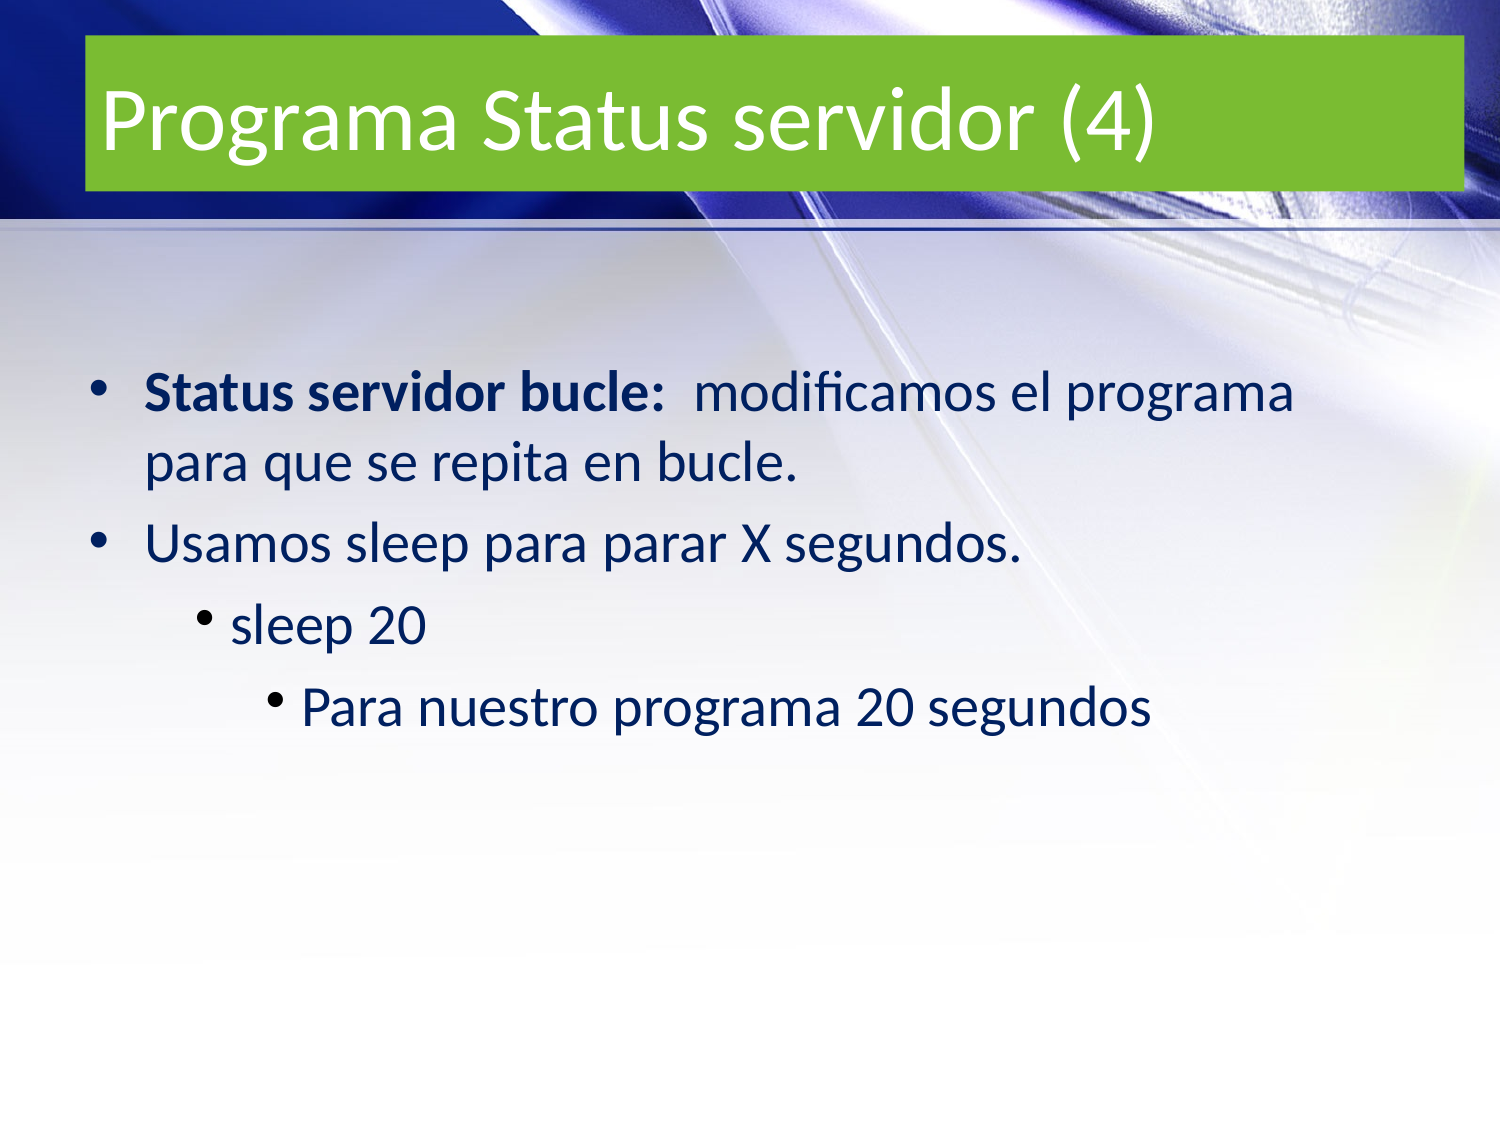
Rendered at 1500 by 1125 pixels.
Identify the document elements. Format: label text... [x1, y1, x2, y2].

text_box Status servidor bucle: modificamos el programa para que se repita en bucle. Usamos sleep para parar X segundos. sleep 20 Para nuestro programa 20 segundos [73, 345, 1424, 989]
text_box Programa Status servidor (4) [85, 35, 1465, 192]
picture [0, 0, 1500, 1125]
